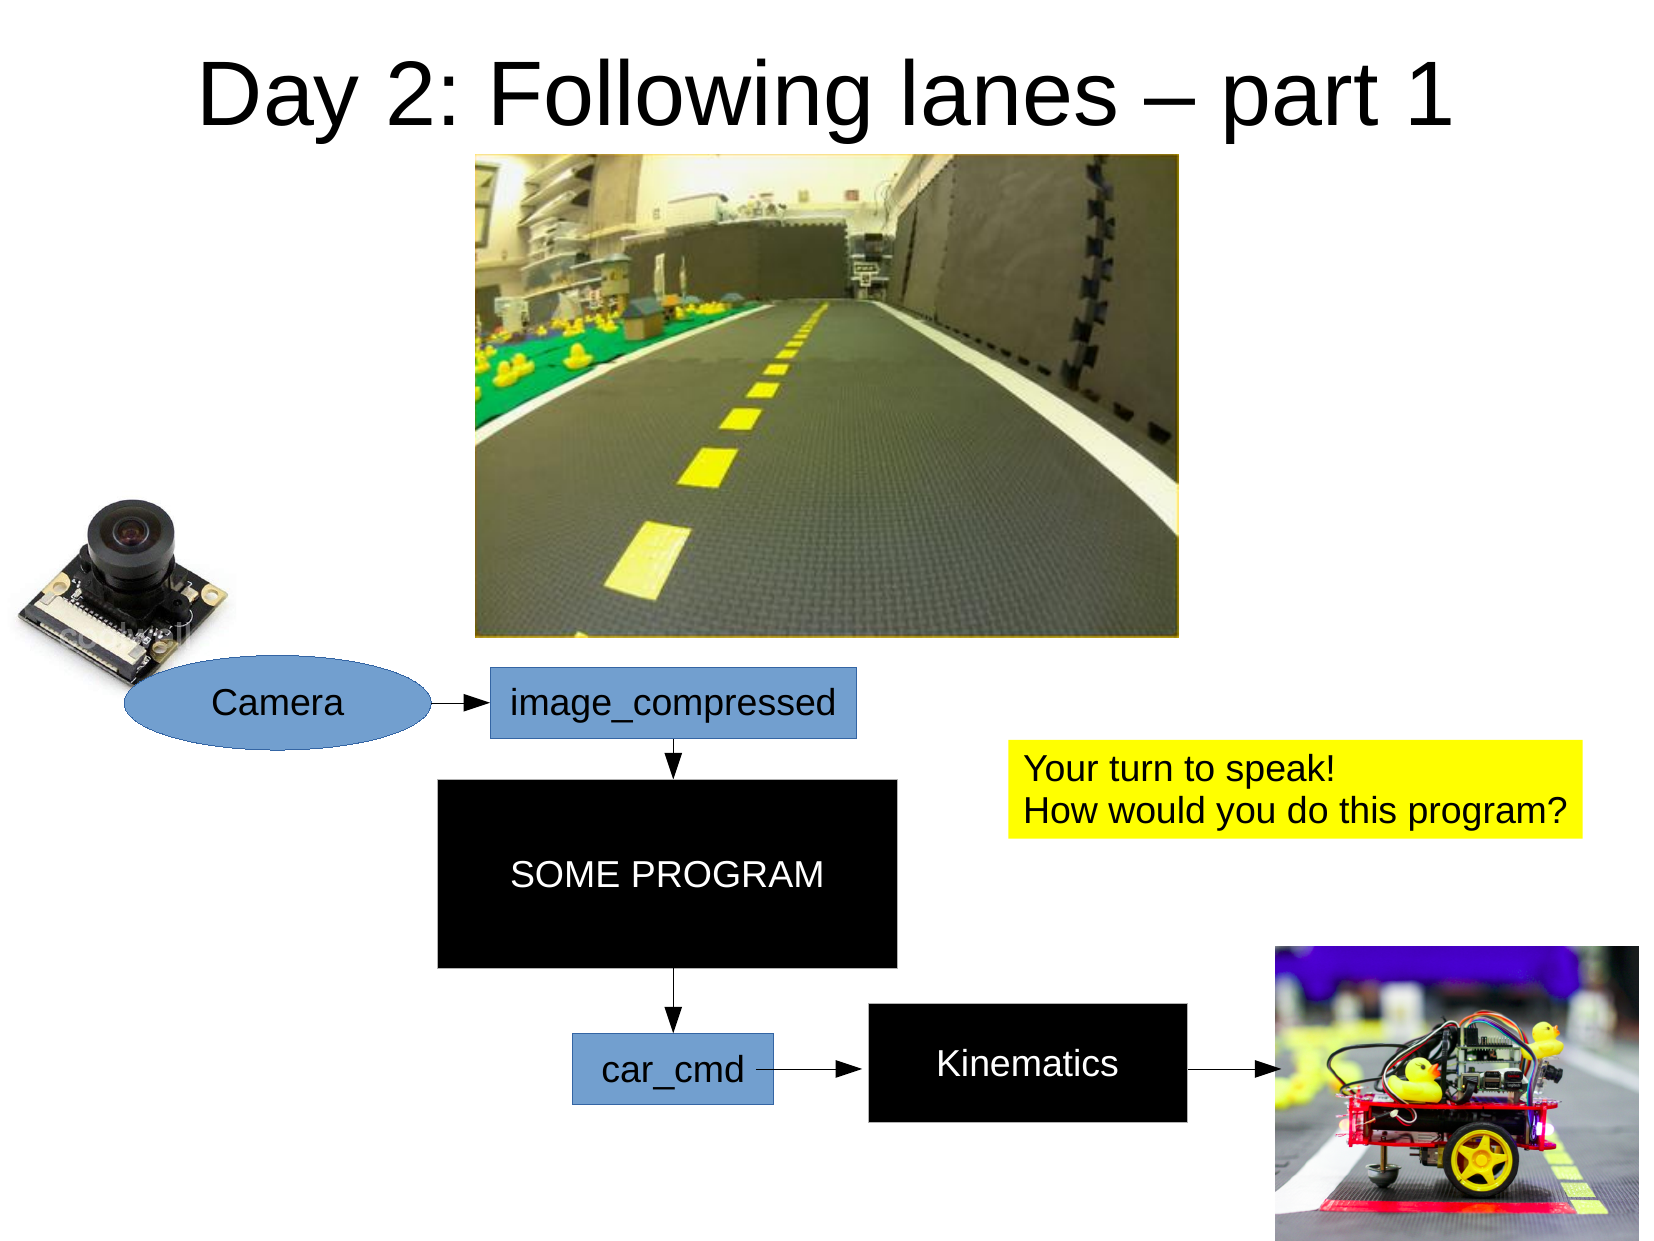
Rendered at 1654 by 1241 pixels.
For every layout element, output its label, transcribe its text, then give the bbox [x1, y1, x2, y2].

text_box image_compressed [490, 667, 857, 739]
text_box Camera [124, 655, 432, 751]
text_box Your turn to speak! How would you do this program? [1008, 739, 1583, 839]
text_box car_cmd [572, 1033, 774, 1105]
picture [1275, 946, 1639, 1241]
text_box SOME PROGRAM [437, 779, 898, 969]
picture [475, 198, 1179, 638]
title Day 2: Following lanes – part 1 [82, 0, 1571, 198]
text_box Kinematics [868, 1003, 1188, 1123]
picture [7, 490, 237, 700]
